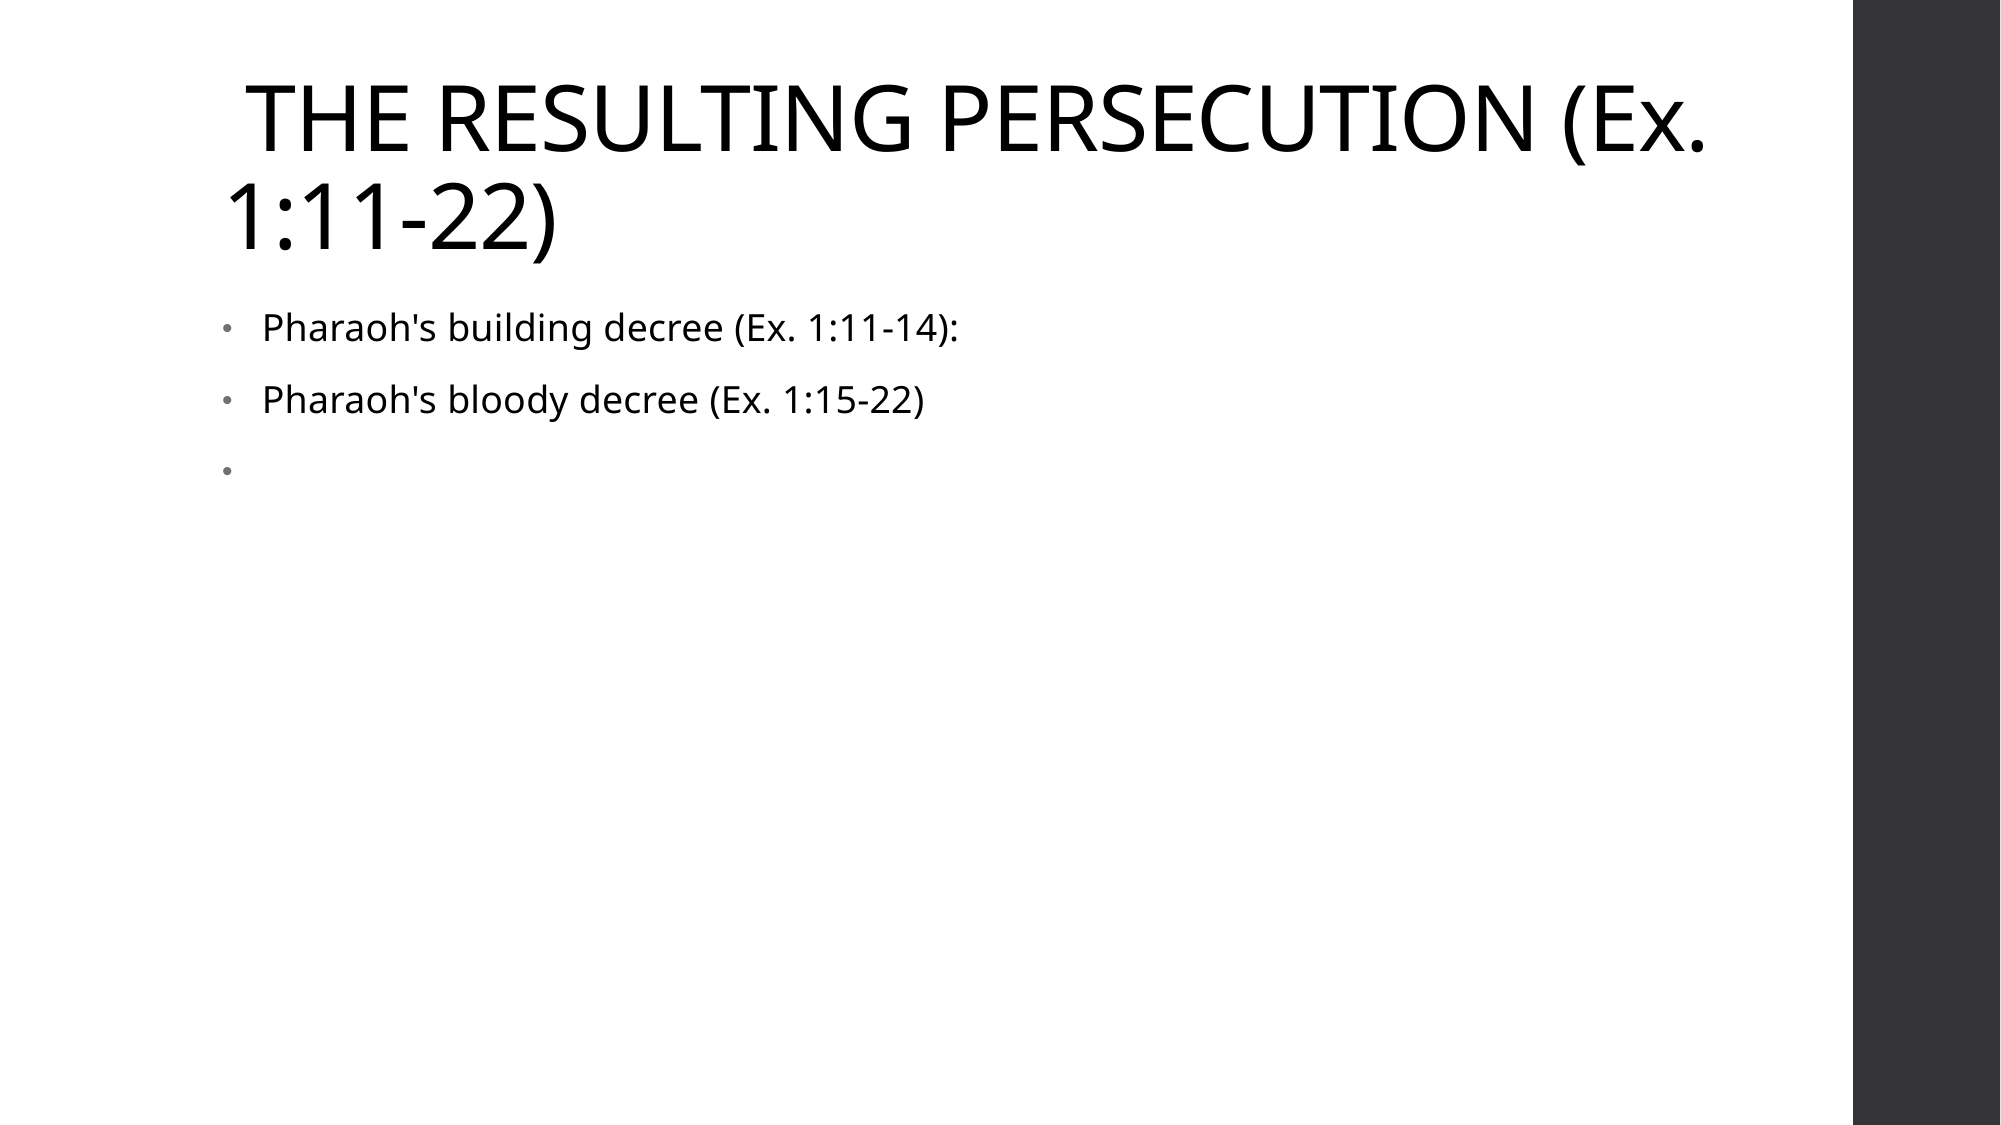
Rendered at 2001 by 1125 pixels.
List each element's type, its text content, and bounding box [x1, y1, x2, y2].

list Pharaoh's building decree (Ex. 1:11-14): Pharaoh's bloody decree (Ex. 1:15-22) [206, 299, 1617, 1014]
title THE RESULTING PERSECUTION (Ex. 1:11-22) [206, 60, 1797, 278]
